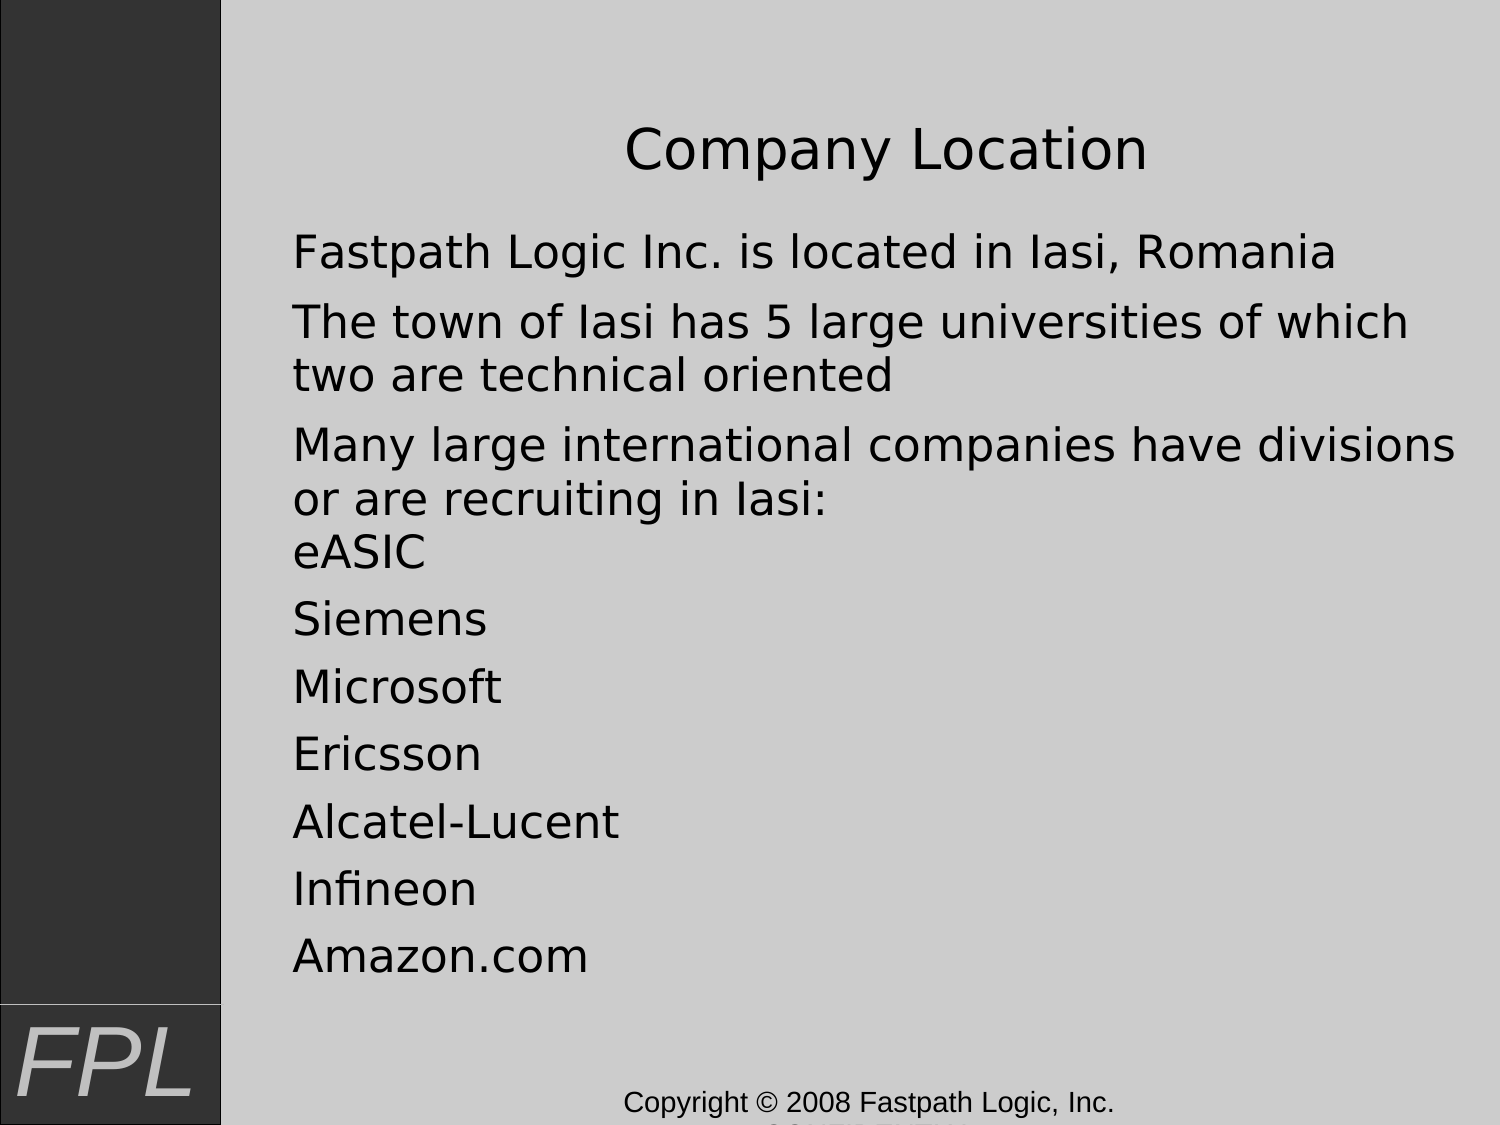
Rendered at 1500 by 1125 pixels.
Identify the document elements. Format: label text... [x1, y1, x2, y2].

subtitle Fastpath Logic Inc. is located in Iasi, Romania The town of Iasi has 5 large universities of which two are technical oriented Many large international companies have divisions or are recruiting in Iasi: eASIC Siemens Microsoft Ericsson Alcatel-Lucent Infineon Amazon.com [292, 226, 1483, 1091]
title Company Location [387, 52, 1388, 226]
